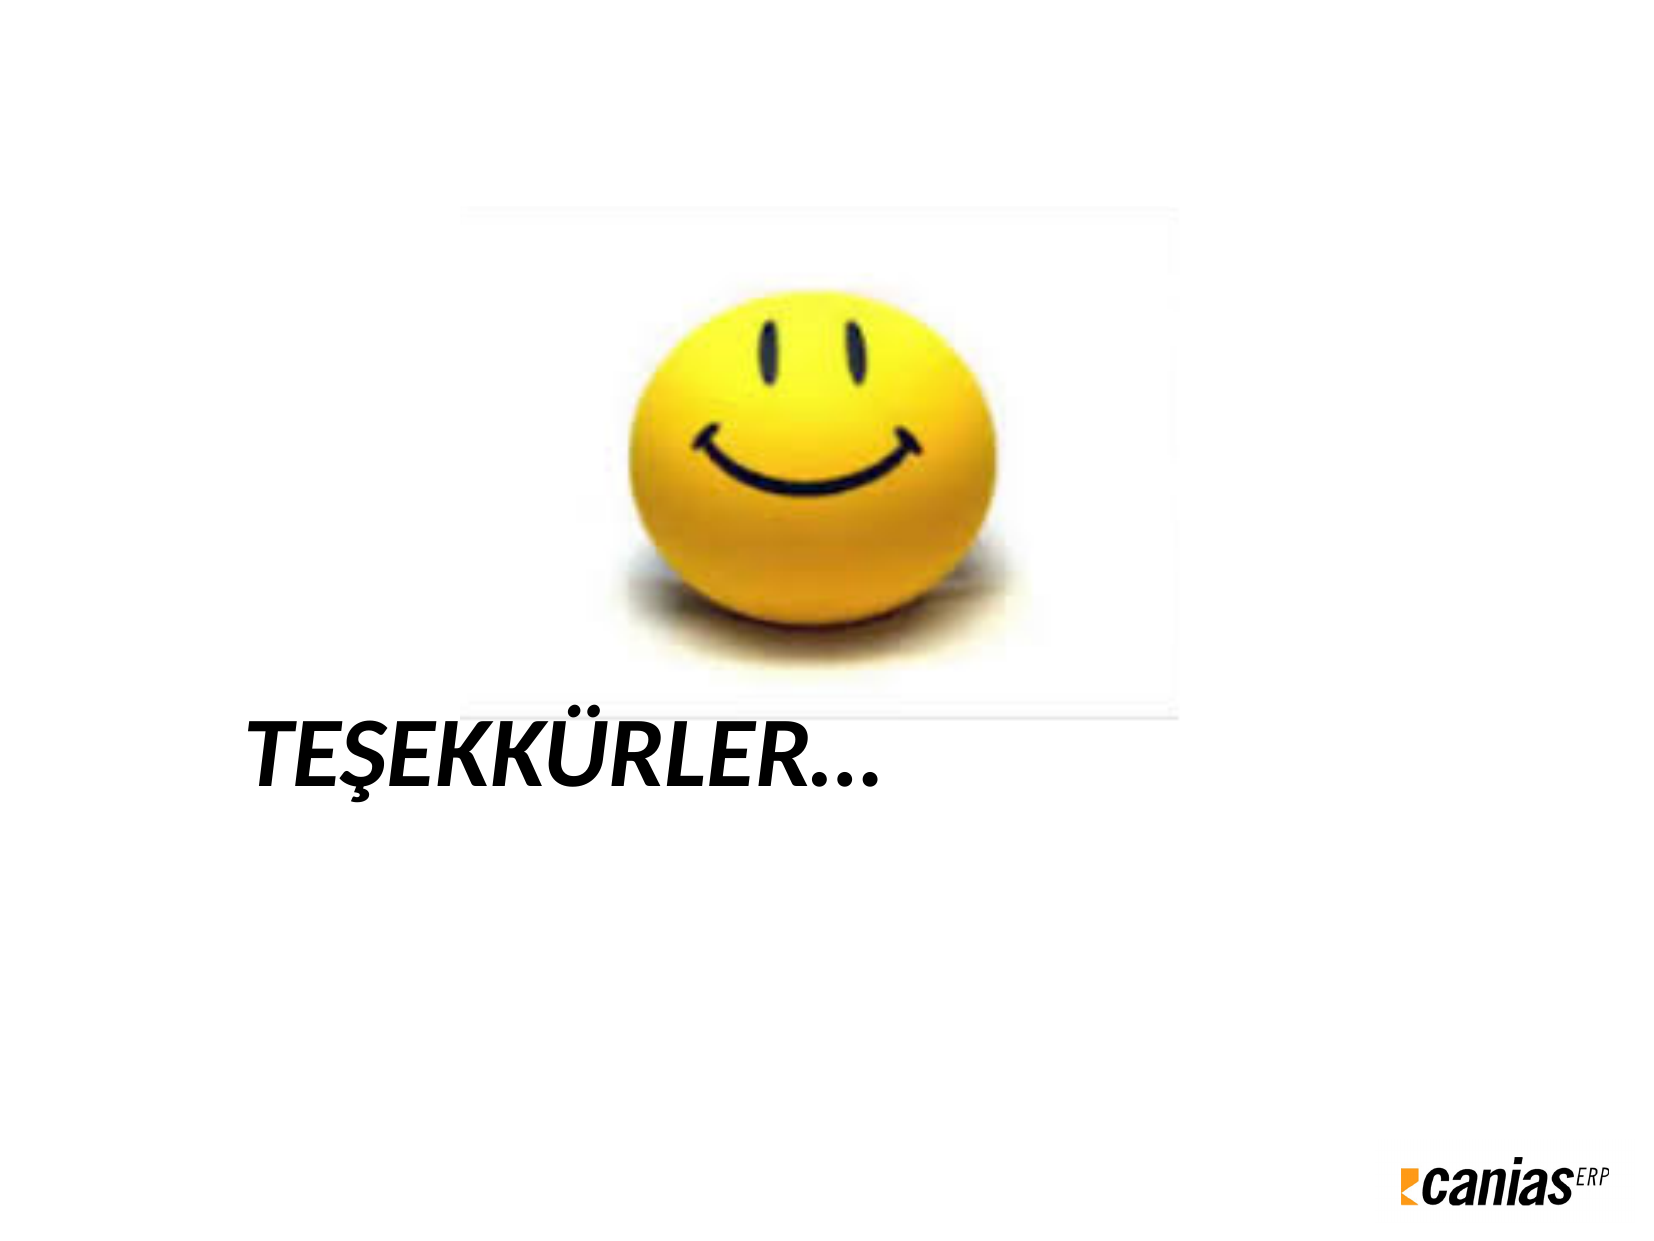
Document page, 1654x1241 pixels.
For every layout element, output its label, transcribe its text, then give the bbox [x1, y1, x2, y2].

text_box TEŞEKKÜRLER… [228, 679, 898, 814]
picture [460, 206, 1183, 727]
picture [1375, 1139, 1635, 1223]
